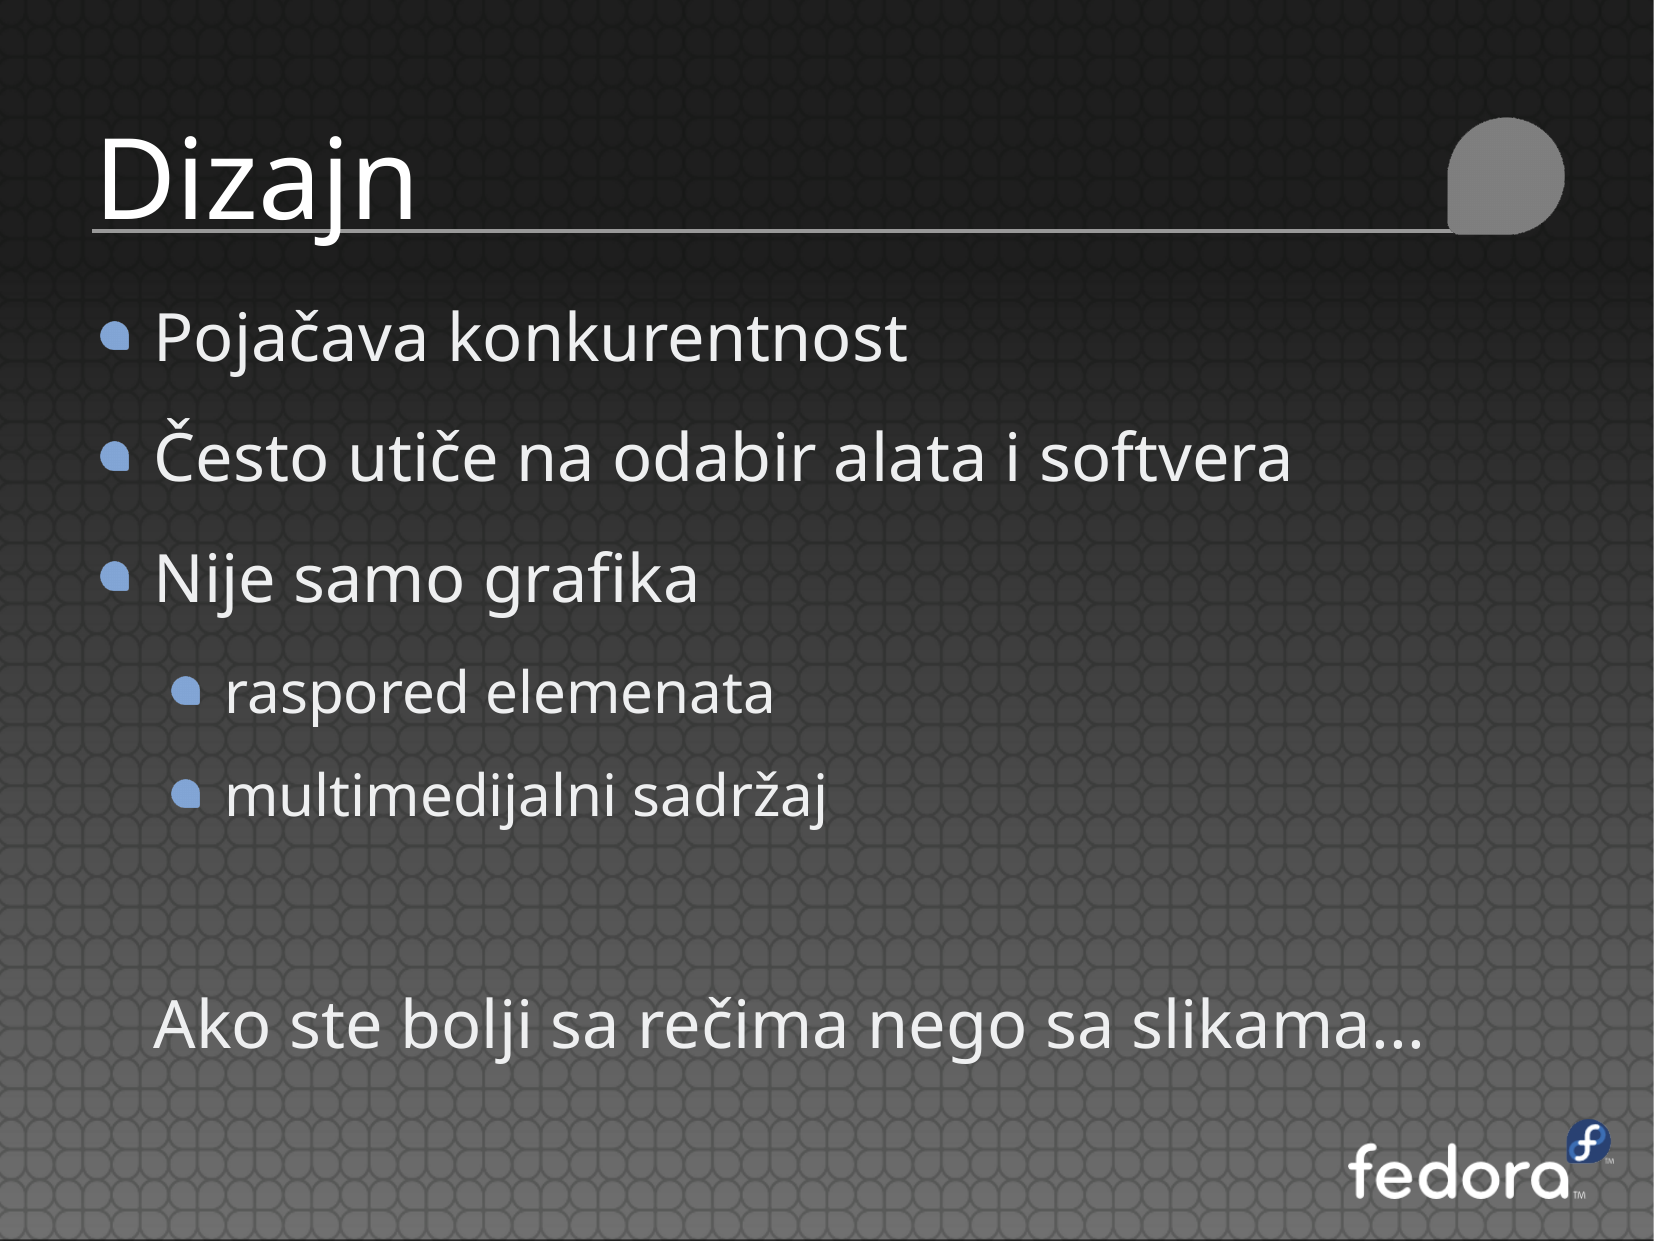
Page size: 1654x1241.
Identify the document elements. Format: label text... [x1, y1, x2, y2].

list Pojačava konkurentnost Često utiče na odabir alata i softvera Nije samo grafika raspored elemenata multimedijalni sadržaj Ako ste bolji sa rečima nego sa slikama... [82, 290, 1571, 1094]
picture [0, 0, 1654, 1241]
title Dizajn [94, 100, 1426, 251]
